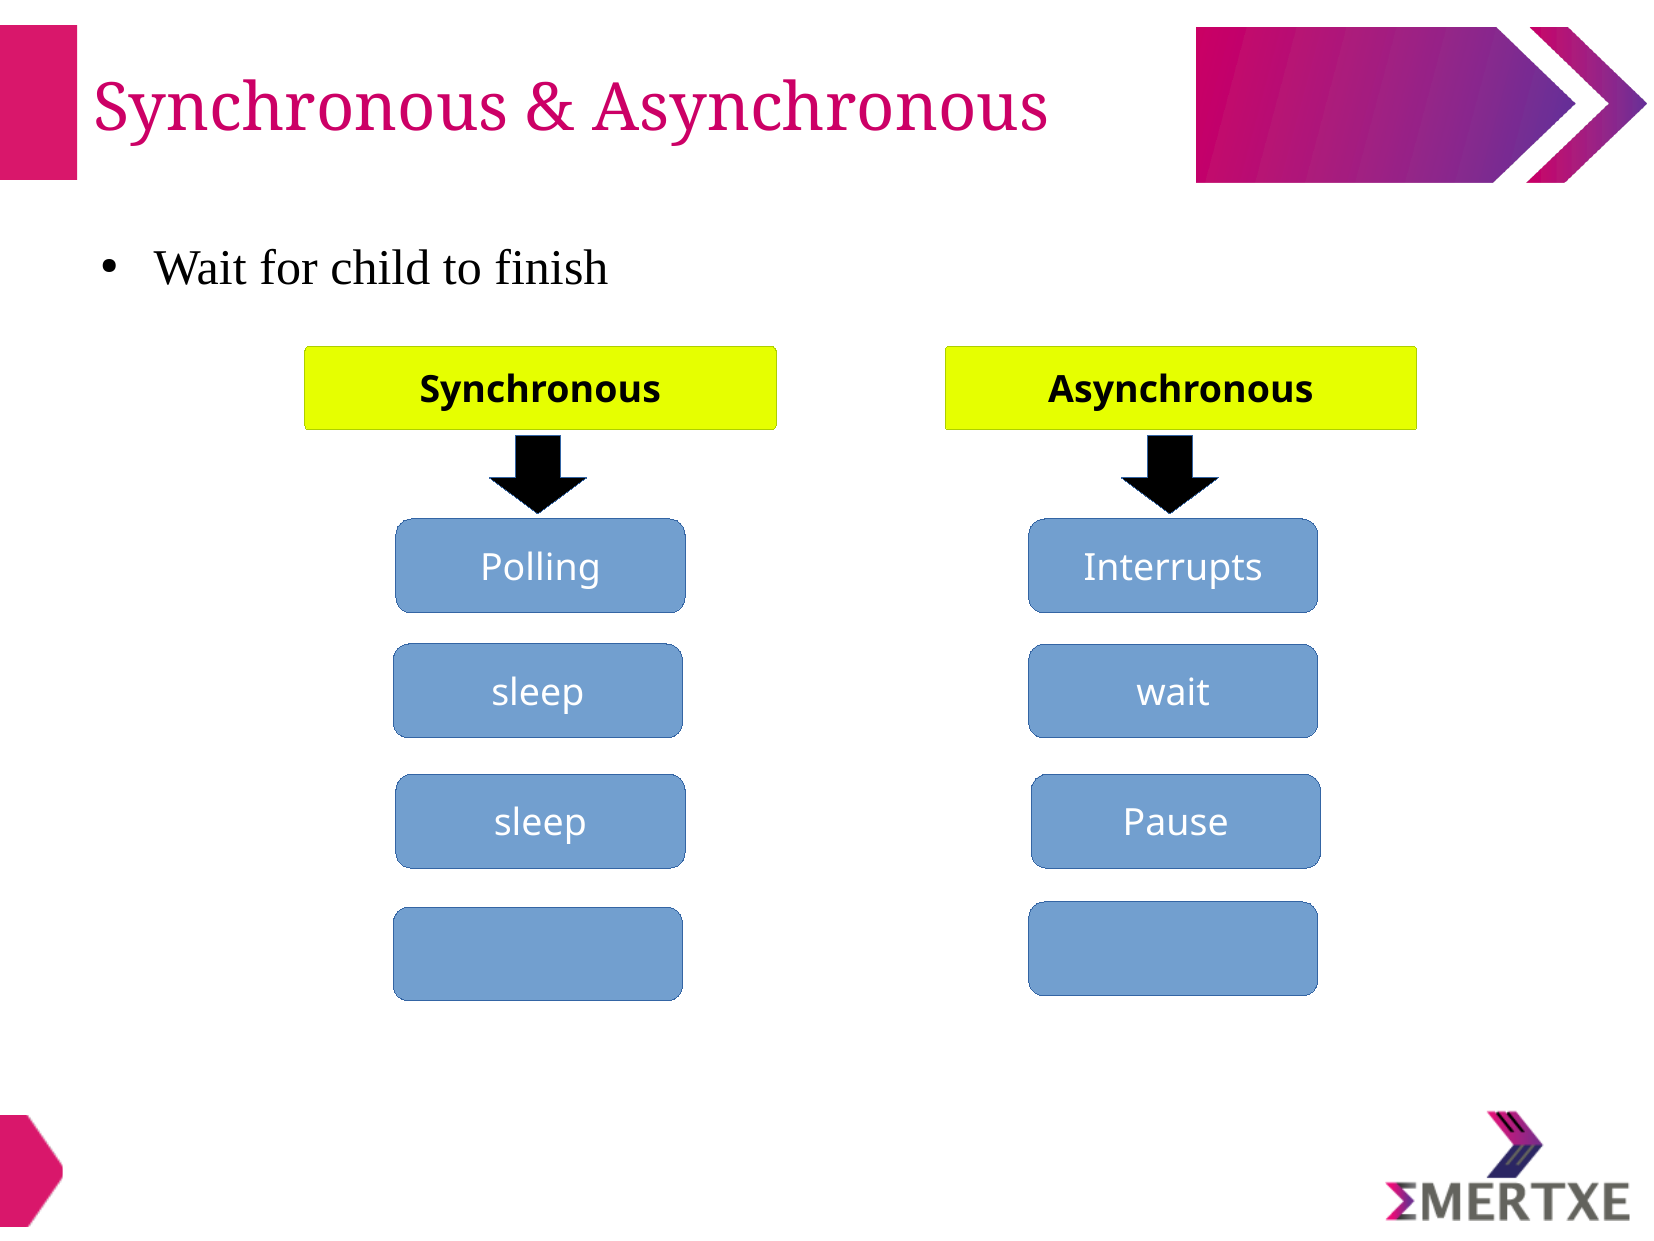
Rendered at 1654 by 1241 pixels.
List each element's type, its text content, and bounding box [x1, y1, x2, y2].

text_box Asynchronous [945, 346, 1417, 430]
text_box sleep [395, 774, 686, 869]
text_box sleep [393, 643, 683, 738]
text_box [1028, 901, 1318, 996]
text_box [393, 907, 683, 1001]
text_box Pause [1031, 774, 1321, 869]
list Wait for child to finish [82, 240, 1571, 1081]
text_box [489, 435, 587, 514]
text_box [1121, 435, 1219, 514]
picture [1571, 27, 1647, 183]
text_box wait [1028, 644, 1318, 738]
text_box Synchronous [304, 346, 777, 430]
text_box Polling [395, 518, 686, 613]
picture [1385, 1107, 1631, 1221]
text_box Interrupts [1028, 518, 1318, 613]
title Synchronous & Asynchronous [93, 2, 1571, 210]
